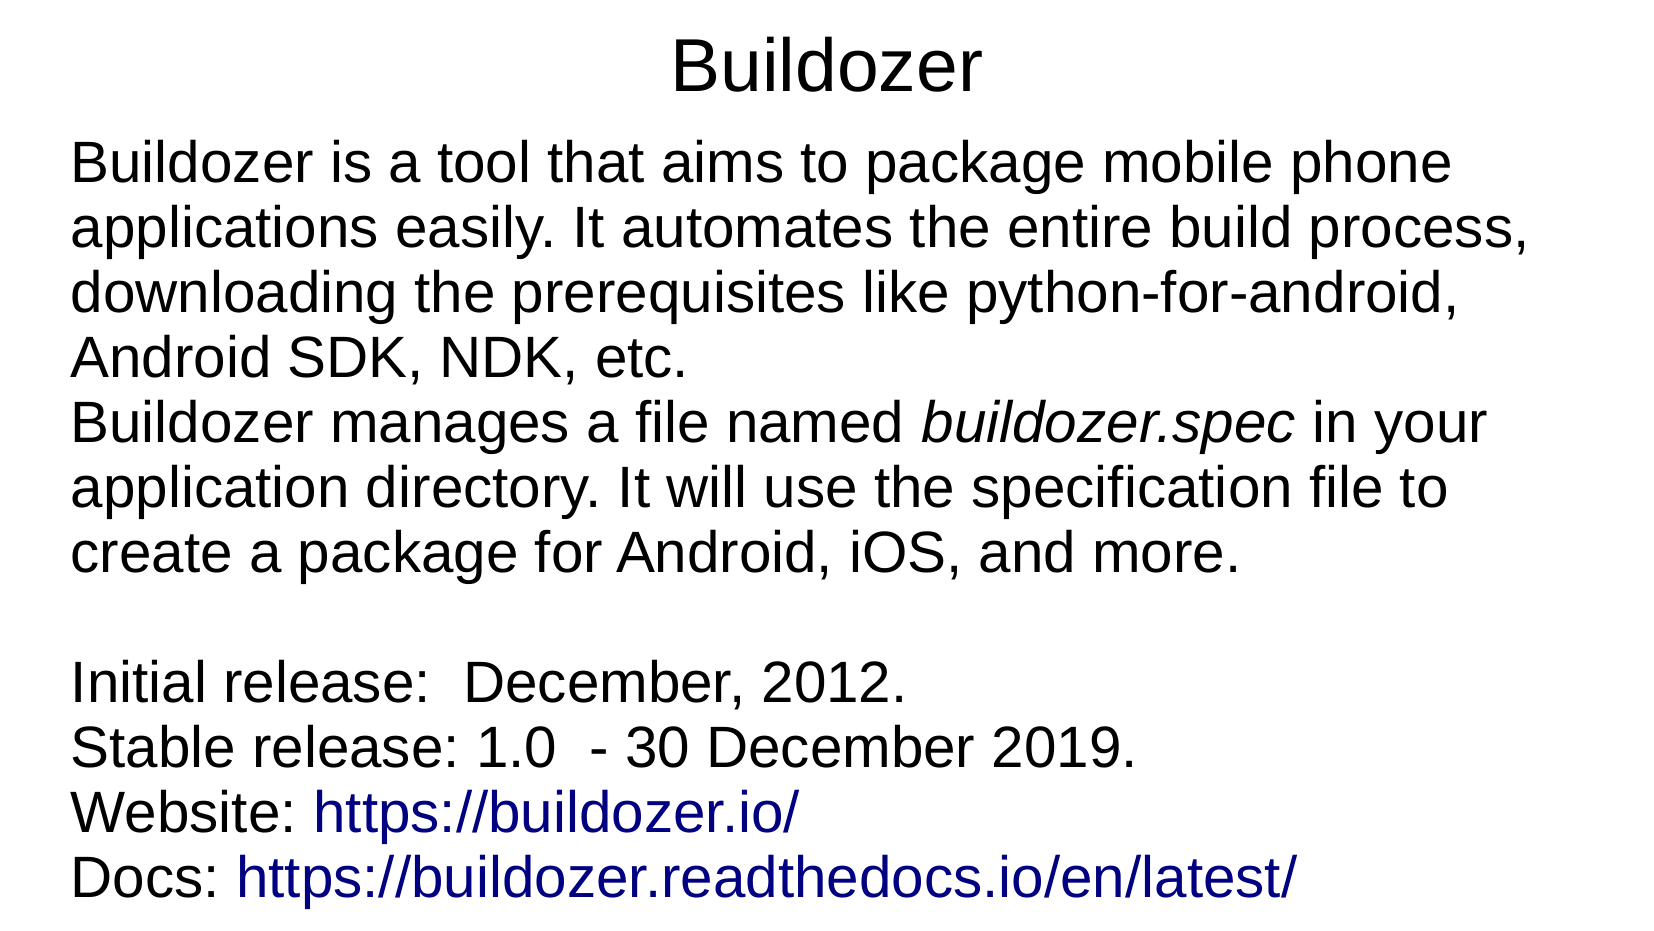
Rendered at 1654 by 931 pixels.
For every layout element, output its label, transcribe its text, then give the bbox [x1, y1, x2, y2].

subtitle Buildozer is a tool that aims to package mobile phone applications easily. It automates the entire build process, downloading the prerequisites like python-for-android, Android SDK, NDK, etc. Buildozer manages a file named buildozer.spec in your application directory. It will use the specification file to create a package for Android, iOS, and more. Initial release: December, 2012. Stable release: 1.0 - 30 December 2019. Website: https://buildozer.io/ Docs: https://buildozer.readthedocs.io/en/latest/ [70, 129, 1607, 911]
title Buildozer [82, 11, 1571, 119]
